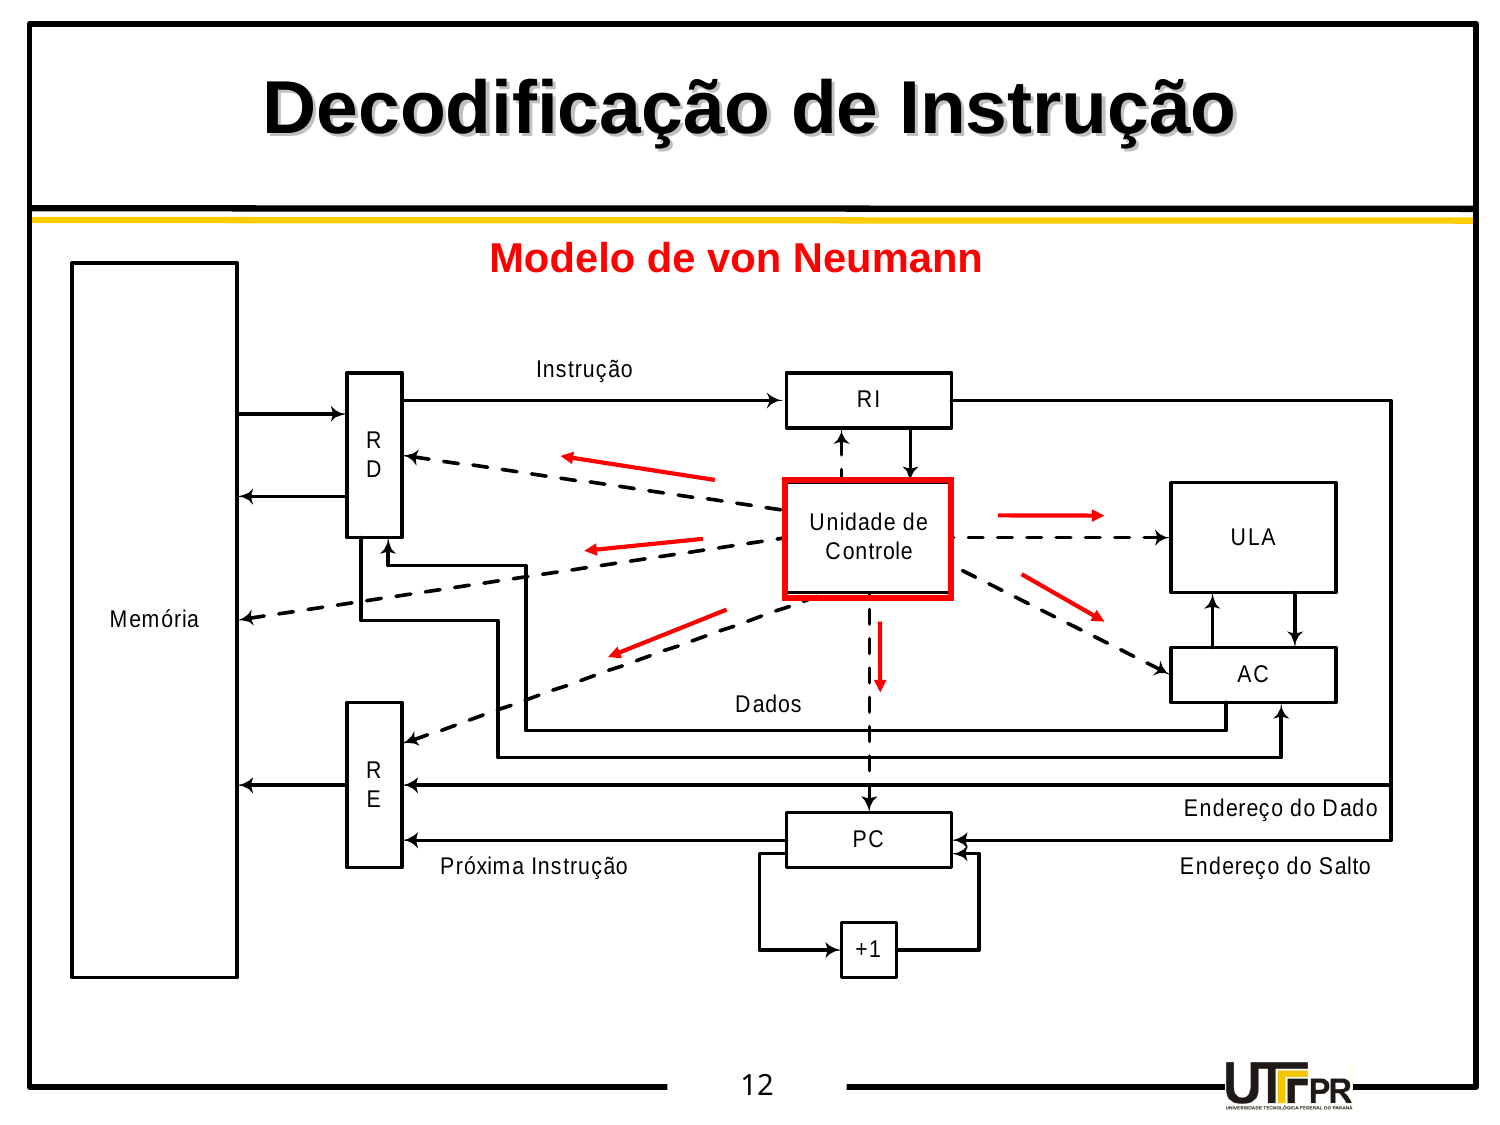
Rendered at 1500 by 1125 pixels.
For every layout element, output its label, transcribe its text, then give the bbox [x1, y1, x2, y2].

picture [1225, 1062, 1353, 1110]
list Modelo de von Neumann [72, 231, 1400, 255]
title Decodificação de Instrução [41, 65, 1459, 158]
chart [64, 255, 1424, 986]
